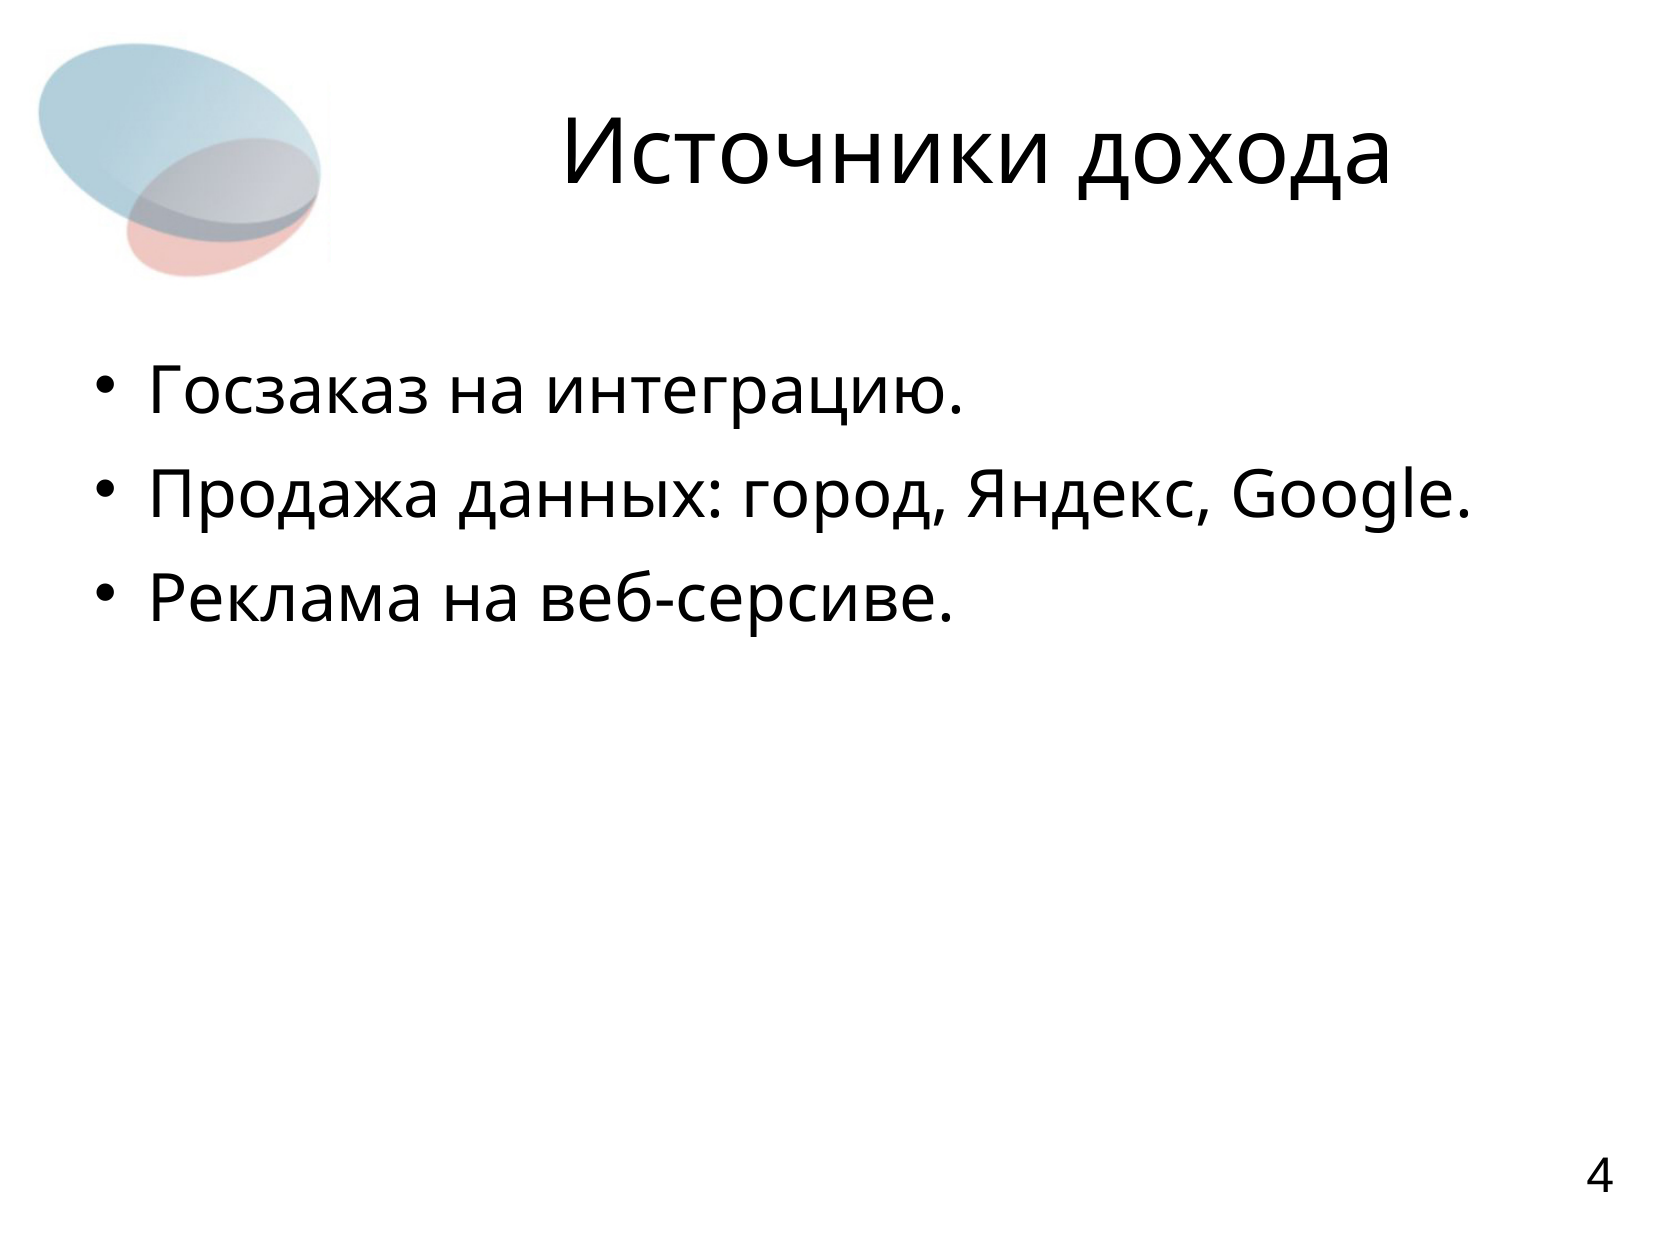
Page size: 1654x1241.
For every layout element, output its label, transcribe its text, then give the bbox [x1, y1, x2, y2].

picture [29, 29, 331, 293]
text_box 4 [1571, 1140, 1629, 1212]
text_box Госзаказ на интеграцию. Продажа данных: город, Яндекс, Google. Реклама на веб-серсиве. [76, 354, 1595, 1241]
text_box Источники дохода [383, 49, 1571, 257]
